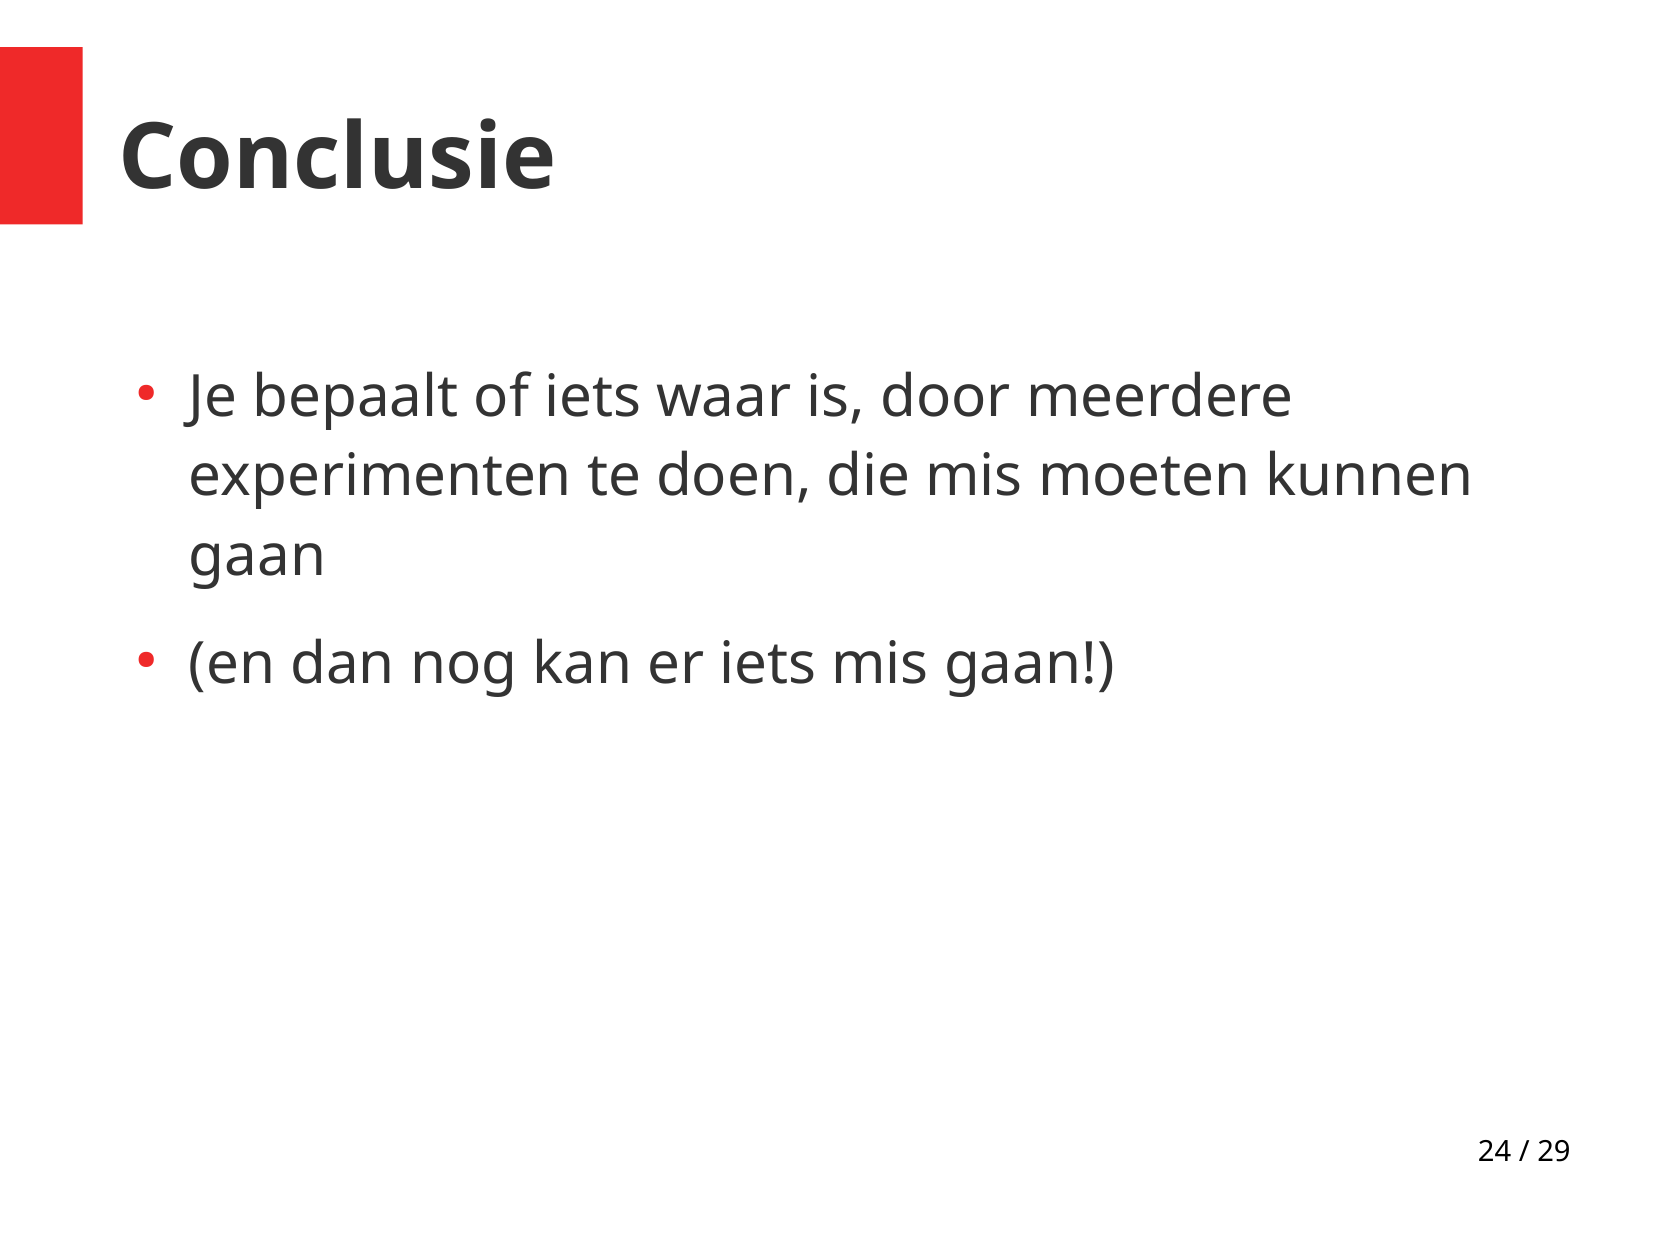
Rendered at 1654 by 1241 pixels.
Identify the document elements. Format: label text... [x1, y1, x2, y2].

list Je bepaalt of iets waar is, door meerdere experimenten te doen, die mis moeten kunnen gaan (en dan nog kan er iets mis gaan!) [118, 354, 1536, 1074]
title Conclusie [118, 49, 1571, 257]
